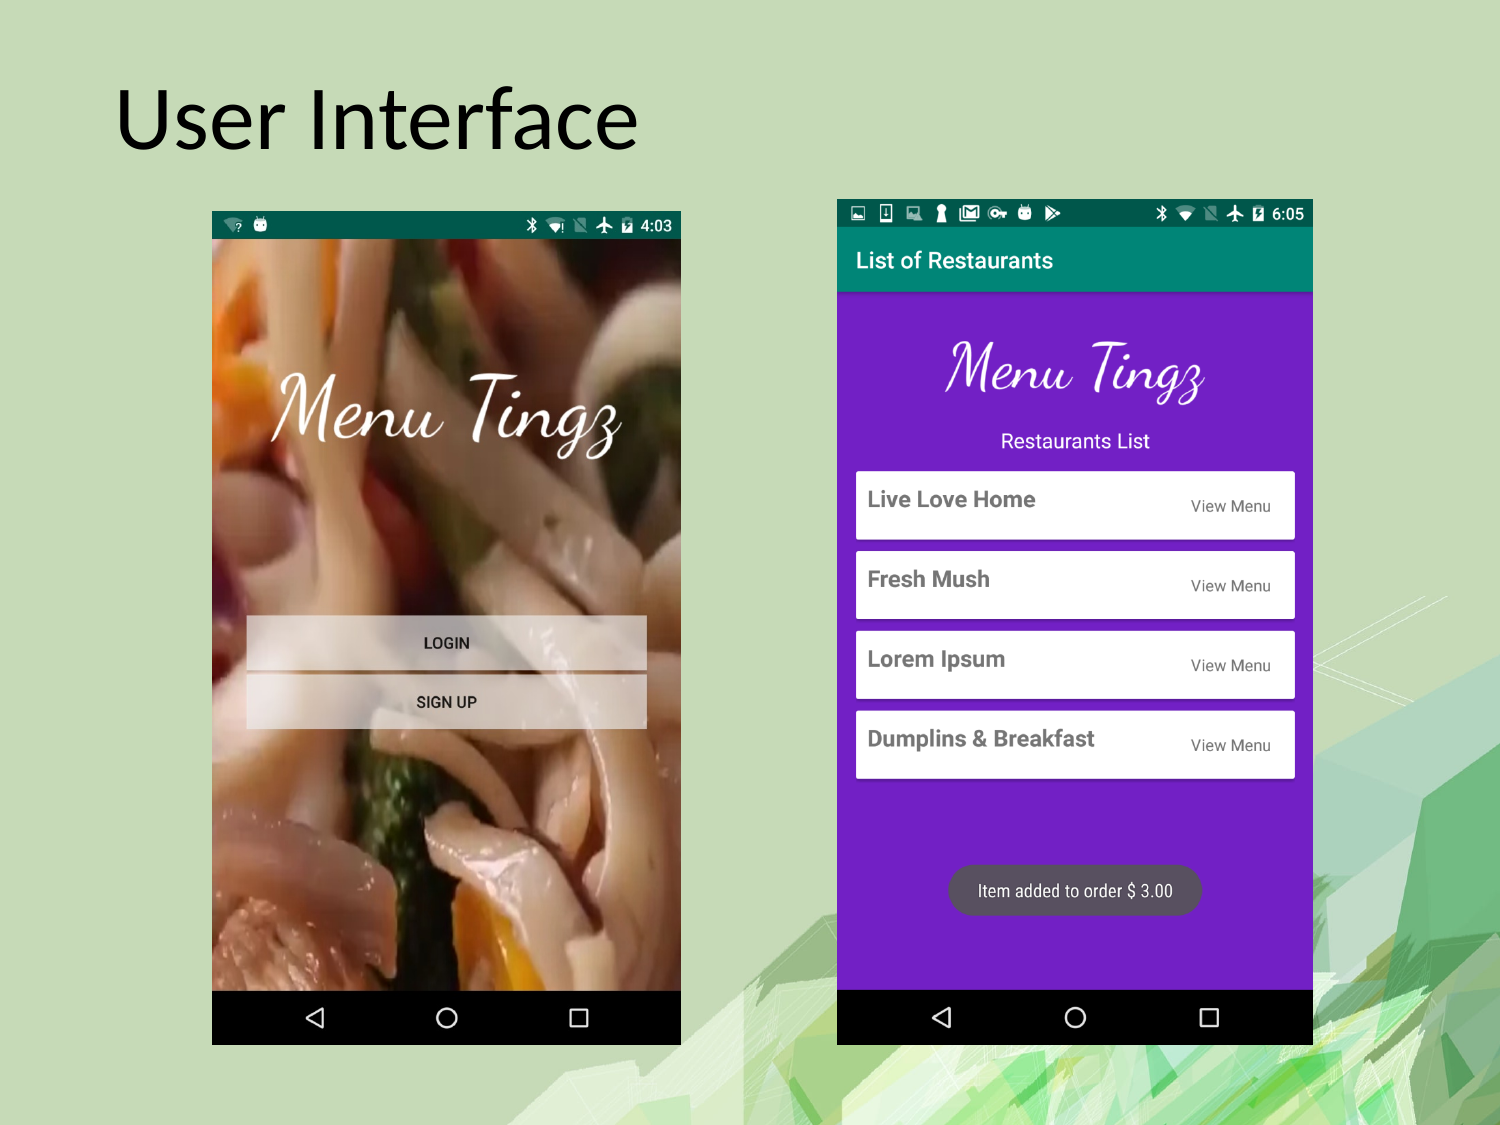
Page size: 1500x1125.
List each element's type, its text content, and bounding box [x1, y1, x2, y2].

title User Interface [99, 50, 1375, 175]
picture [0, 0, 1500, 1125]
